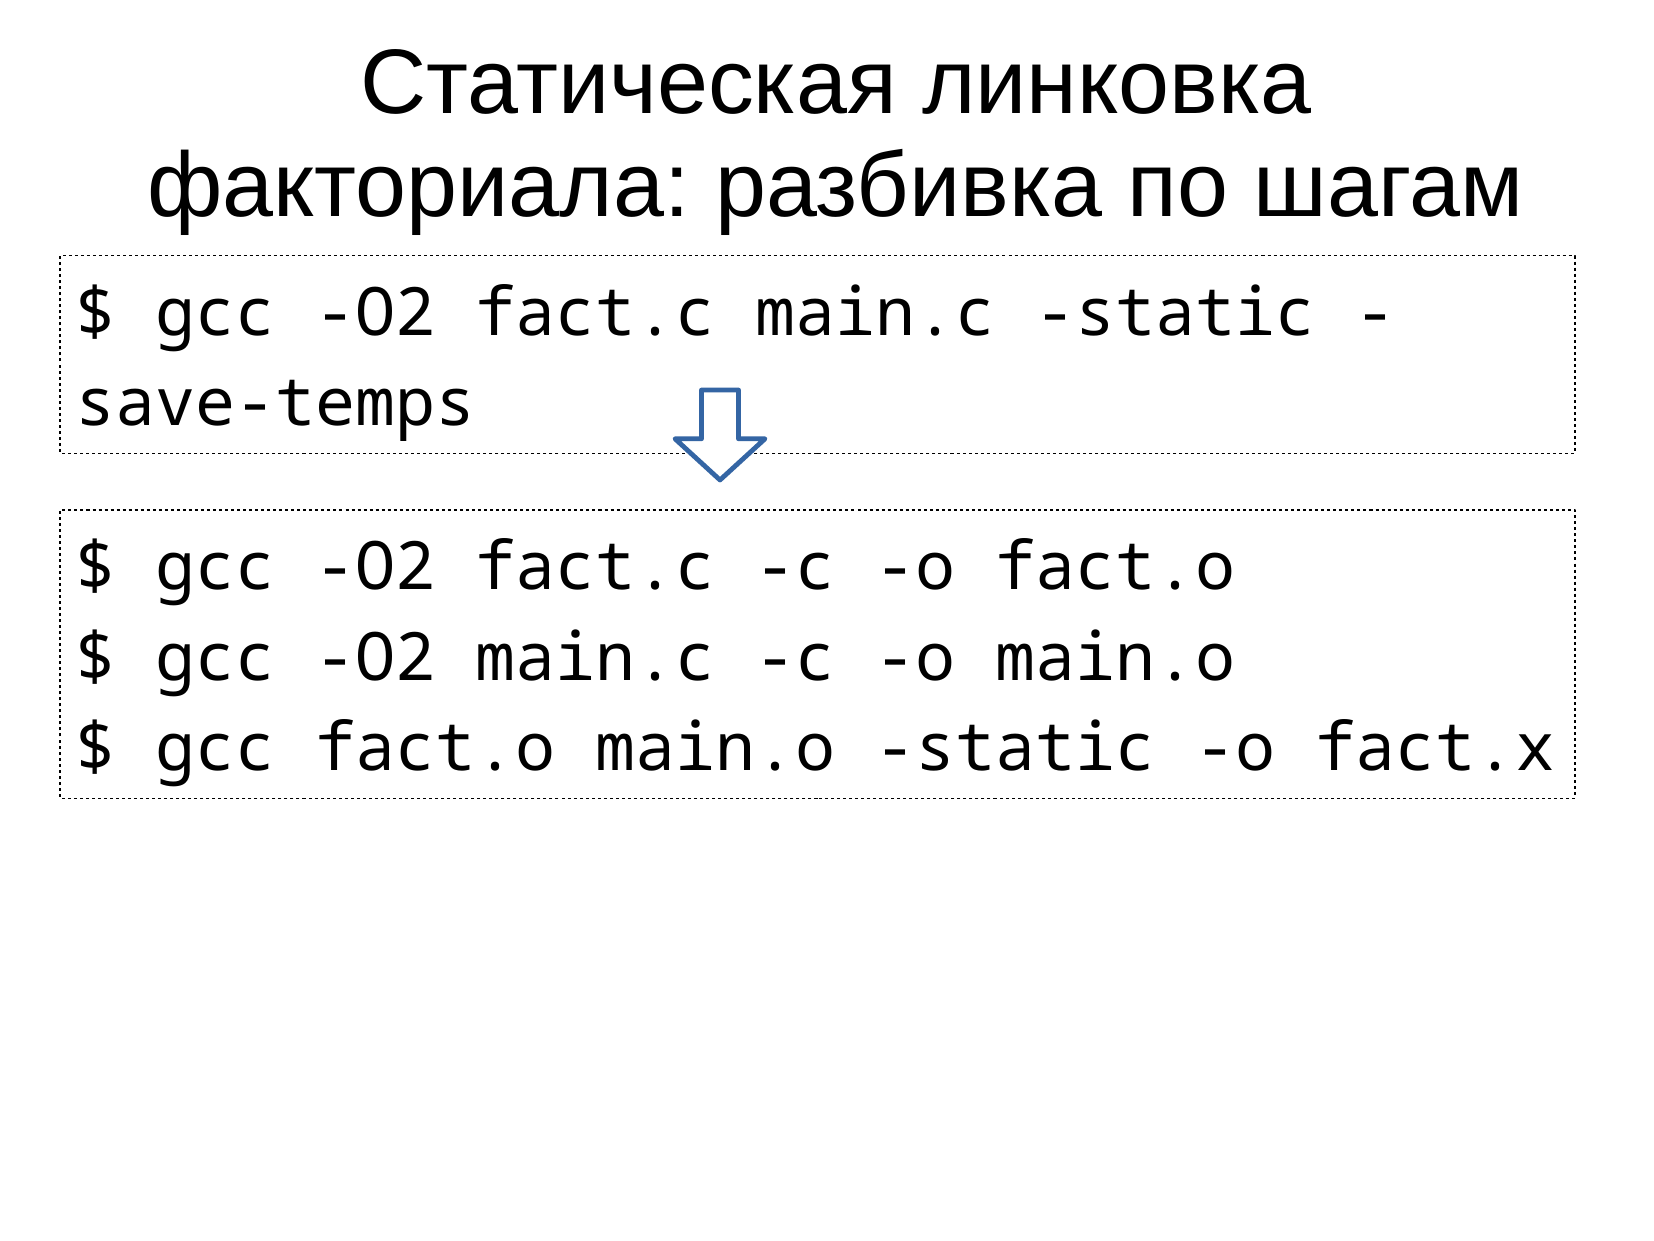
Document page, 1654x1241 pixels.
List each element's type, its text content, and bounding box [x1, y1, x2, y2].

text_box $ gcc -O2 fact.c -c -o fact.o $ gcc -O2 main.c -c -o main.o $ gcc fact.o main.o -static -o fact.x [60, 510, 1576, 793]
text_box [675, 390, 766, 481]
title Статическая линковка факториала: разбивка по шагам [82, 30, 1591, 238]
text_box $ gcc -O2 fact.c main.c -static -save-temps [60, 255, 1576, 361]
